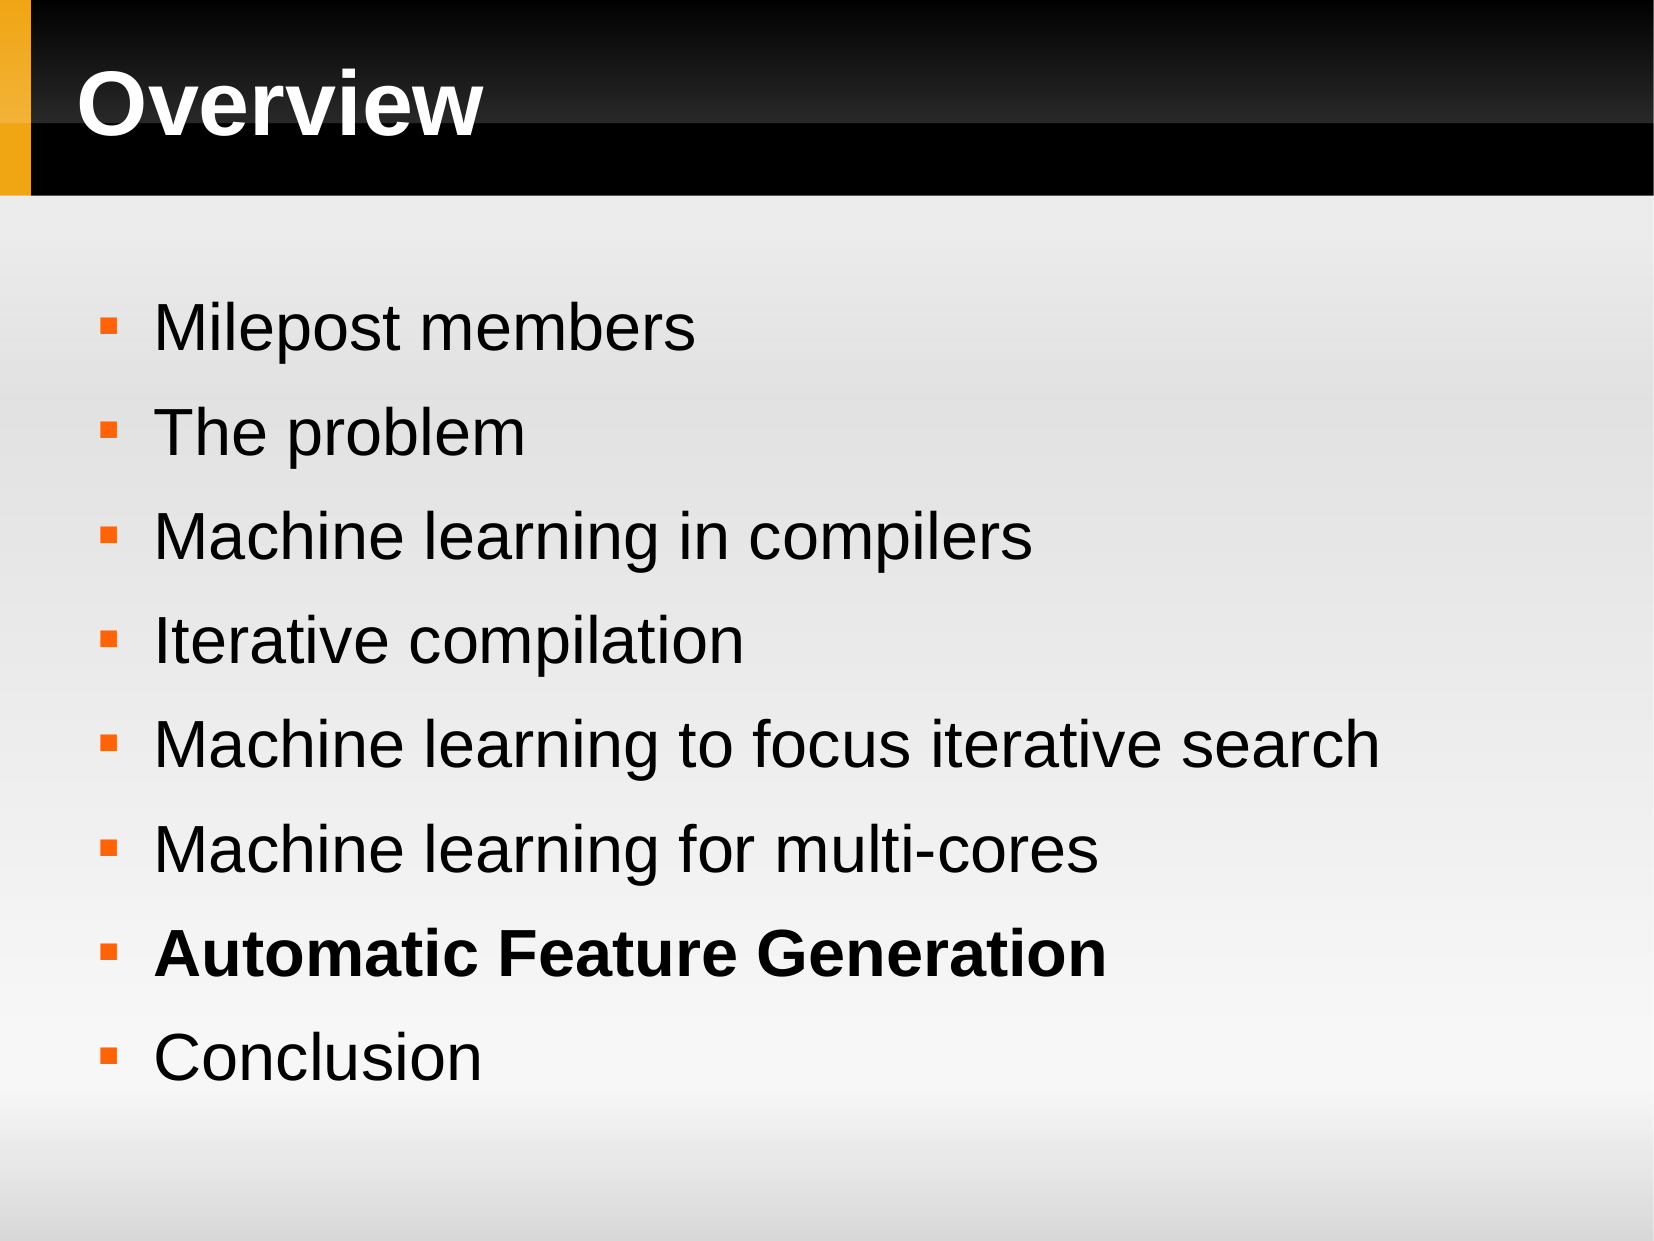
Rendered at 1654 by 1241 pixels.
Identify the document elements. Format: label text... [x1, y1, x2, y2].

title Overview [76, 7, 1565, 200]
list Milepost members The problem Machine learning in compilers Iterative compilation Machine learning to focus iterative search Machine learning for multi-cores Automatic Feature Generation Conclusion [82, 290, 1571, 1165]
picture [0, 0, 1654, 1241]
